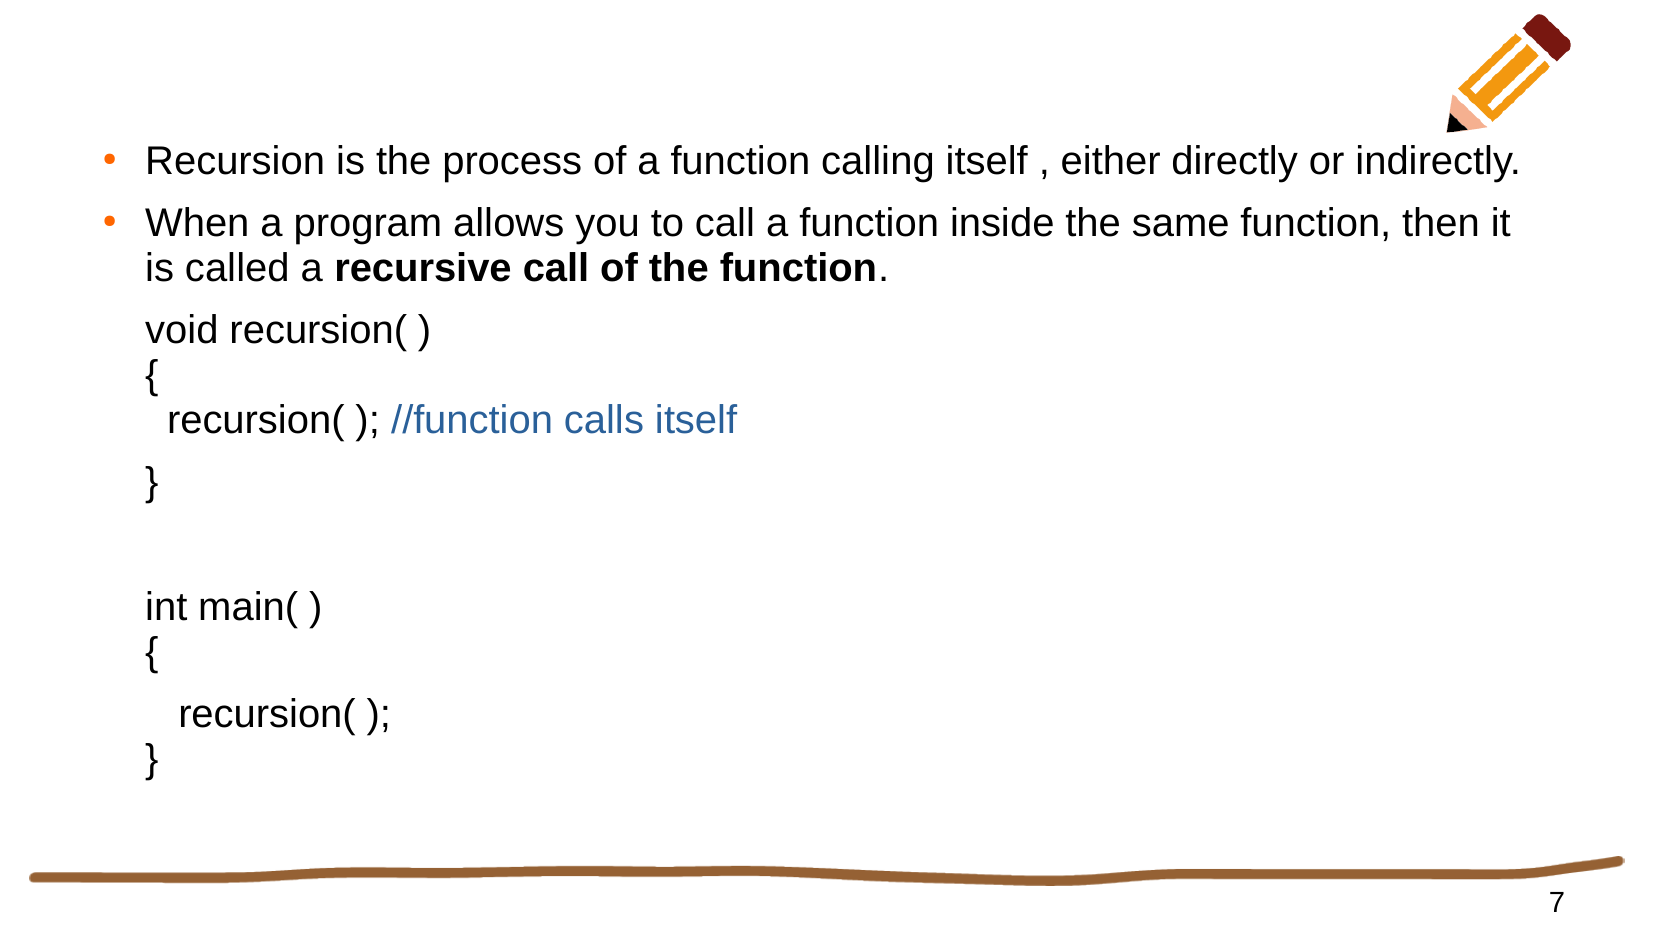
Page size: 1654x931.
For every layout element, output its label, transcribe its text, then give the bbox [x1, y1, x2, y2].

list Recursion is the process of a function calling itself , either directly or indirectly. When a program allows you to call a function inside the same function, then it is called a recursive call of the function. void recursion( ) { recursion( ); //function calls itself } int main( ) { recursion( ); } [88, 137, 1538, 788]
picture [1446, 14, 1571, 133]
picture [29, 856, 1625, 886]
